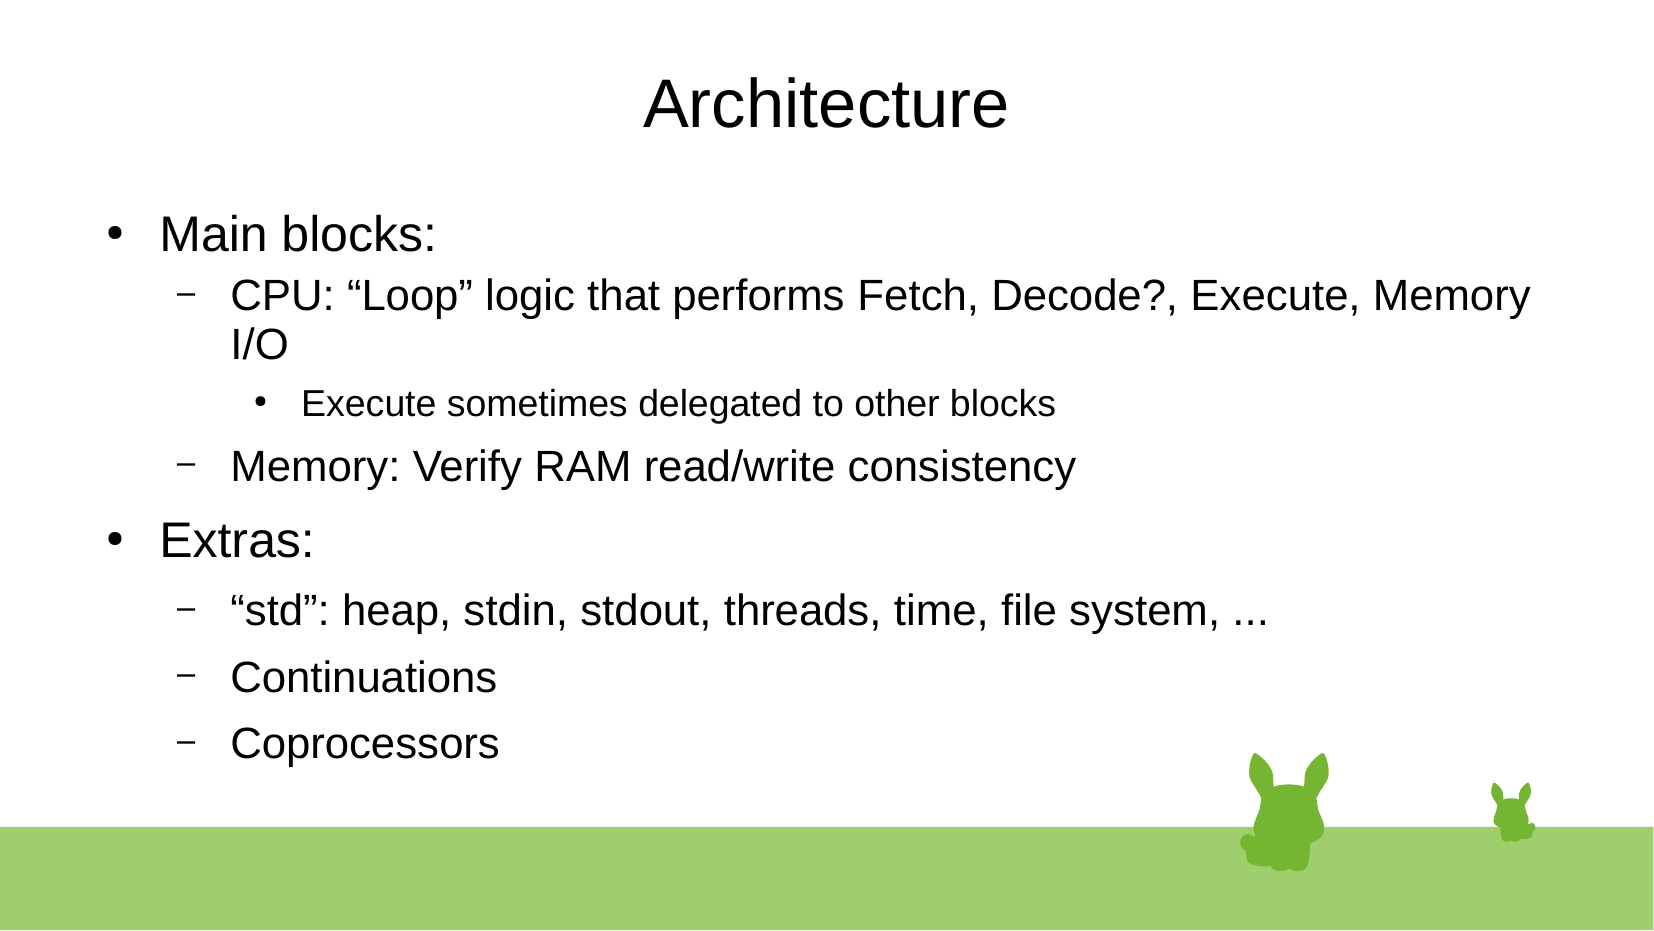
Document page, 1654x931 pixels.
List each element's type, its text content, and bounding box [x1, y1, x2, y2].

list Main blocks: CPU: “Loop” logic that performs Fetch, Decode?, Execute, Memory I/O Execute sometimes delegated to other blocks Memory: Verify RAM read/write consistency Extras: “std”: heap, stdin, stdout, threads, time, file system, ... Continuations Coprocessors [88, 206, 1565, 826]
title Architecture [88, 29, 1565, 178]
